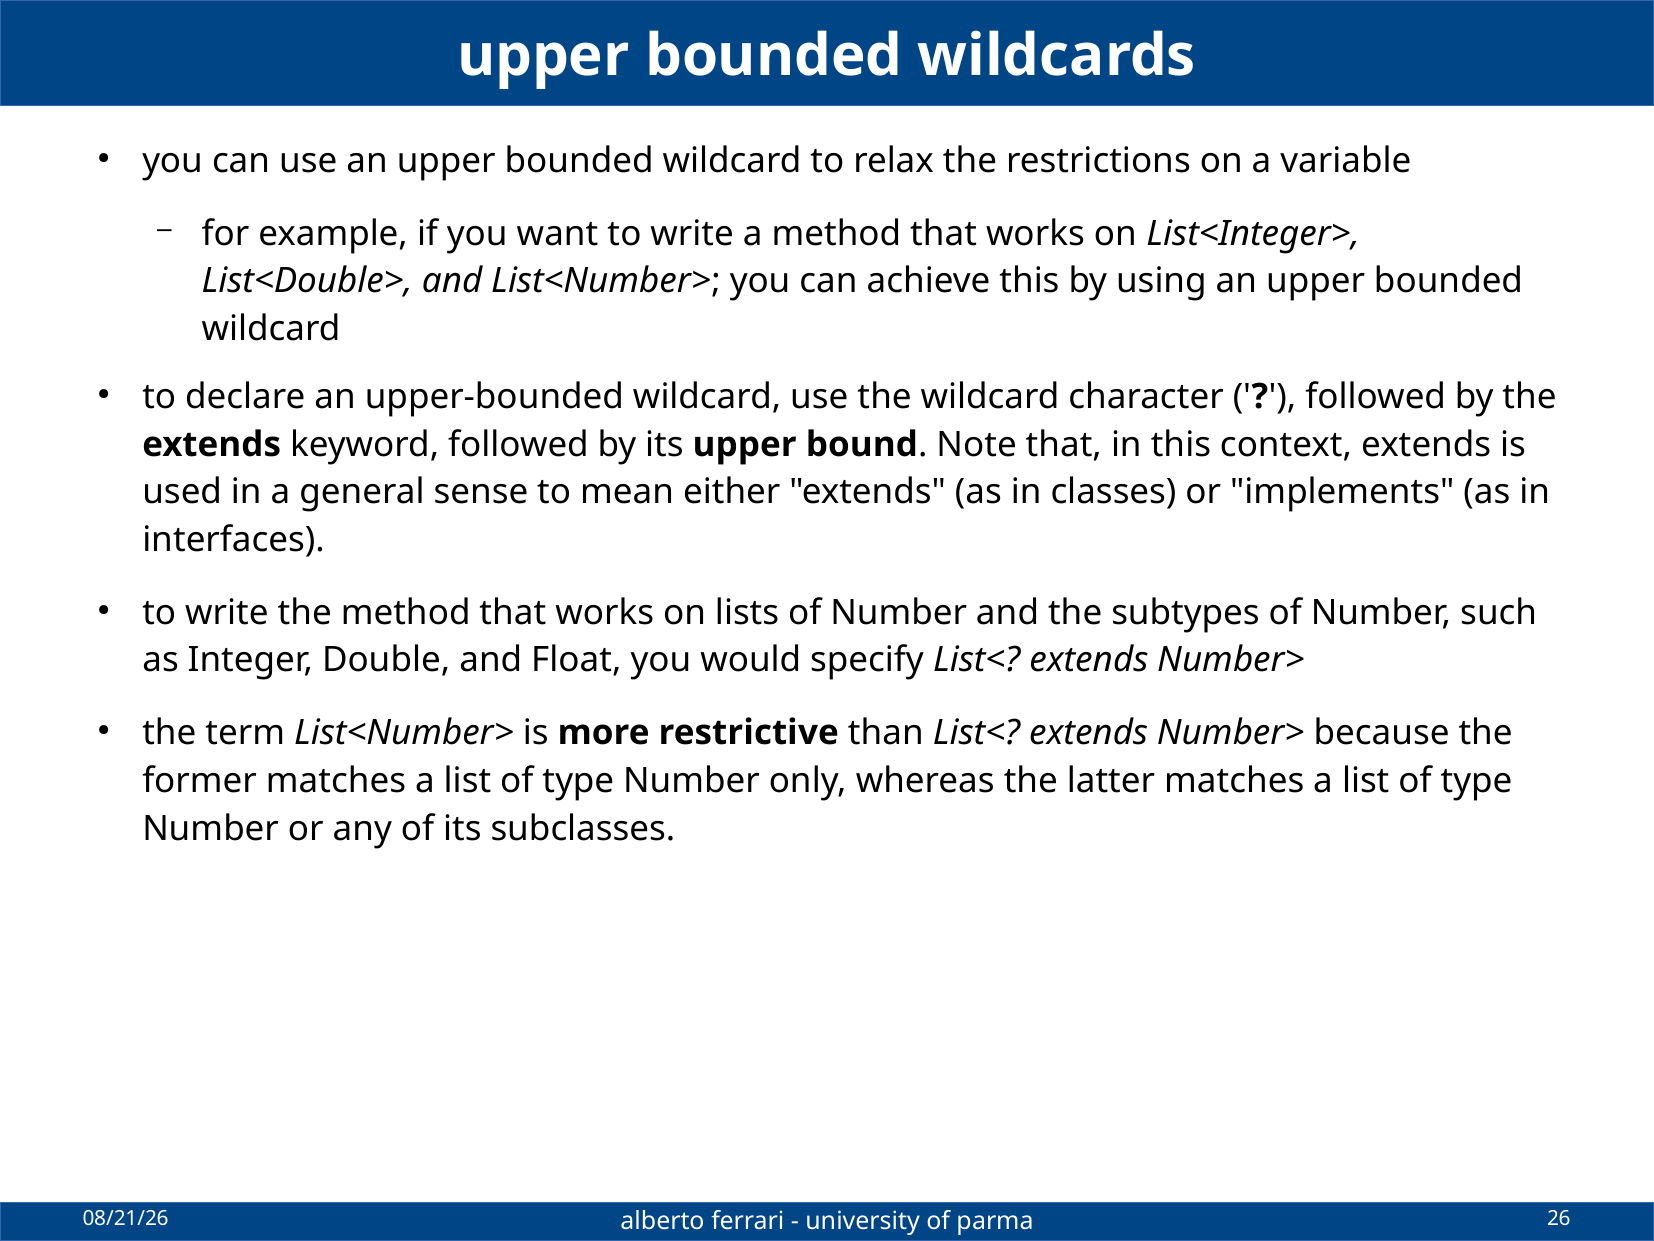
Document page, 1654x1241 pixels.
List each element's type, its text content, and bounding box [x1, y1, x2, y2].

title upper bounded wildcards [0, 0, 1654, 106]
list you can use an upper bounded wildcard to relax the restrictions on a variable for example, if you want to write a method that works on List<Integer>, List<Double>, and List<Number>; you can achieve this by using an upper bounded wildcard to declare an upper-bounded wildcard, use the wildcard character ('?'), followed by the extends keyword, followed by its upper bound. Note that, in this context, extends is used in a general sense to mean either "extends" (as in classes) or "implements" (as in interfaces). to write the method that works on lists of Number and the subtypes of Number, such as Integer, Double, and Float, you would specify List<? extends Number> the term List<Number> is more restrictive than List<? extends Number> because the former matches a list of type Number only, whereas the latter matches a list of type Number or any of its subclasses. [82, 135, 1571, 855]
